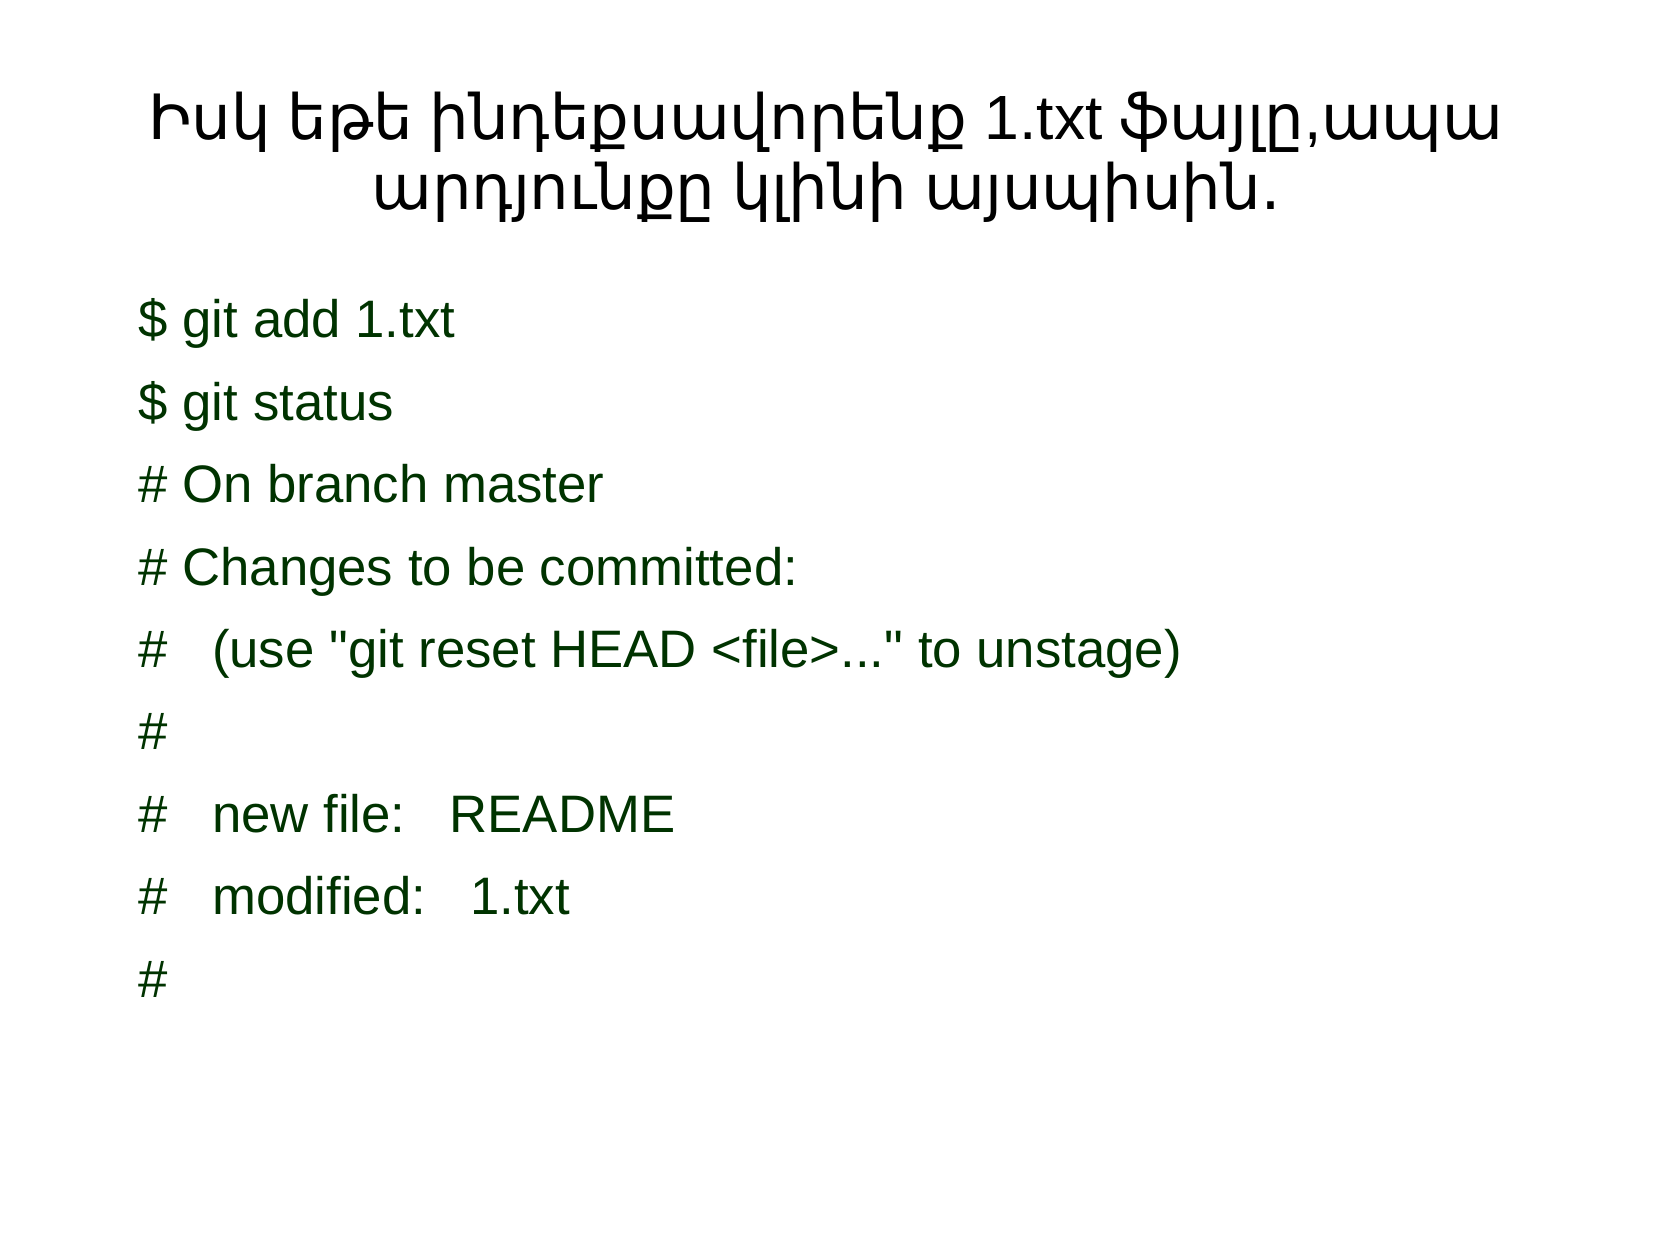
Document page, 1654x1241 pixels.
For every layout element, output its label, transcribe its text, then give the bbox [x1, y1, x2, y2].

list $ git add 1.txt $ git status # On branch master # Changes to be committed: # (use "git reset HEAD <file>..." to unstage) # # new file: README # modified: 1.txt # [82, 290, 1571, 1010]
title Իսկ եթե ինդեքսավորենք 1.txt ֆայլը,ապա արդյունքը կլինի այսպիսին․ [82, 49, 1571, 257]
